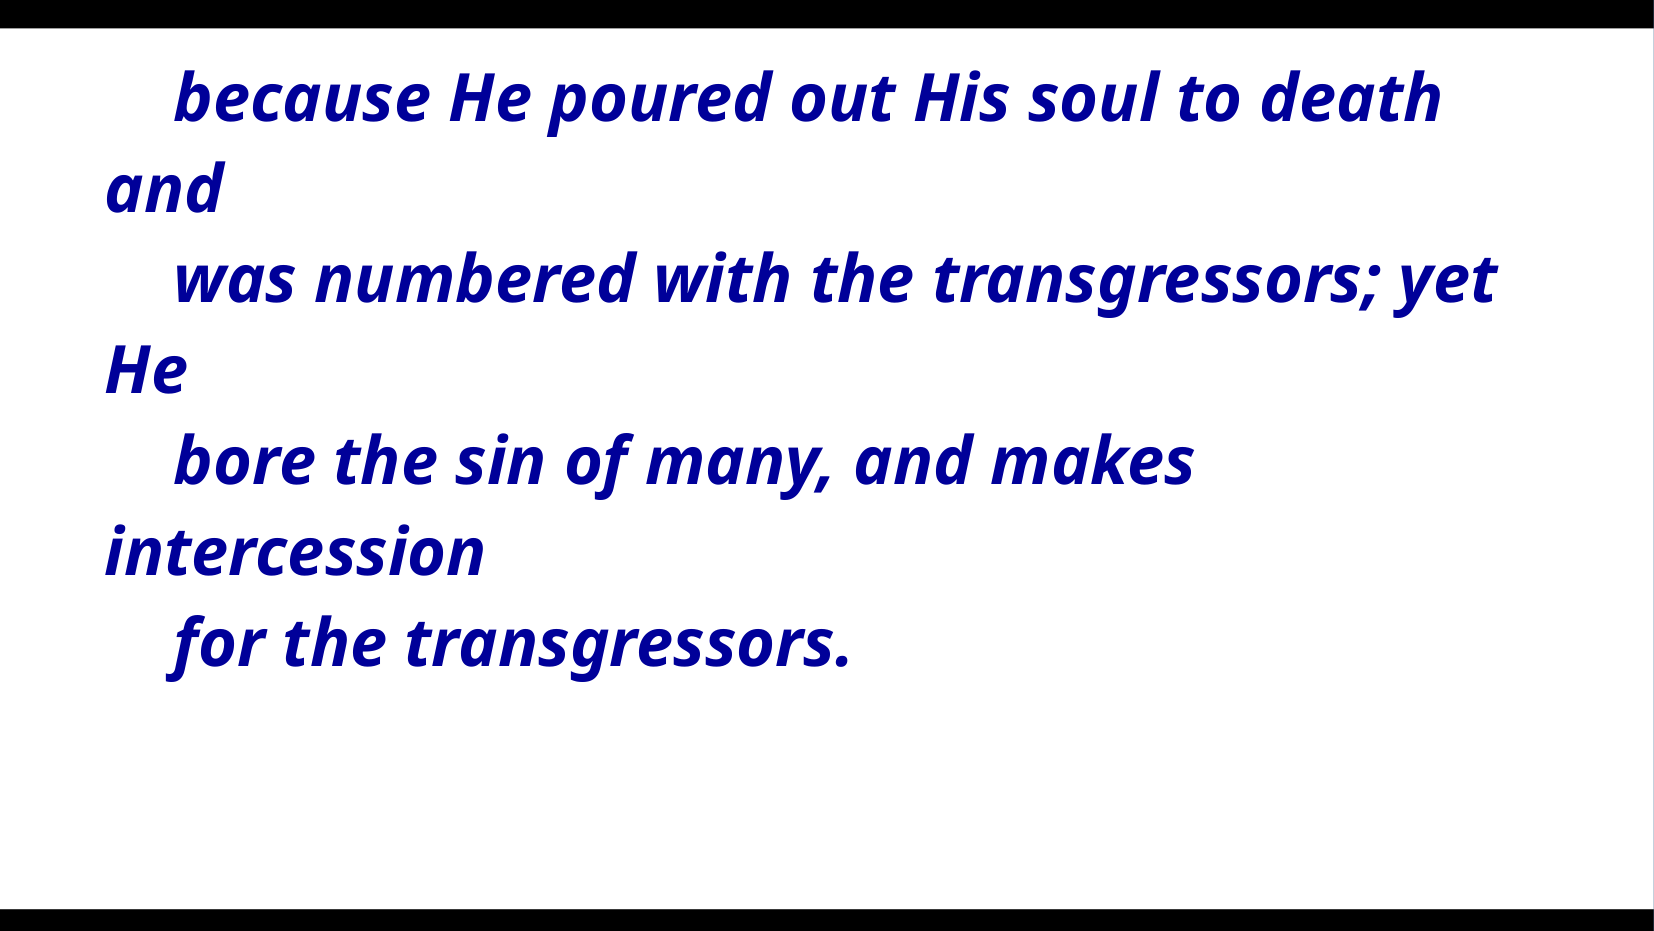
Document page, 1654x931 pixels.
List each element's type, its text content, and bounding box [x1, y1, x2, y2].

text_box because He poured out His soul to death and was numbered with the transgressors; yet He bore the sin of many, and makes intercession for the transgressors. [90, 42, 1561, 413]
picture [0, 0, 1654, 931]
